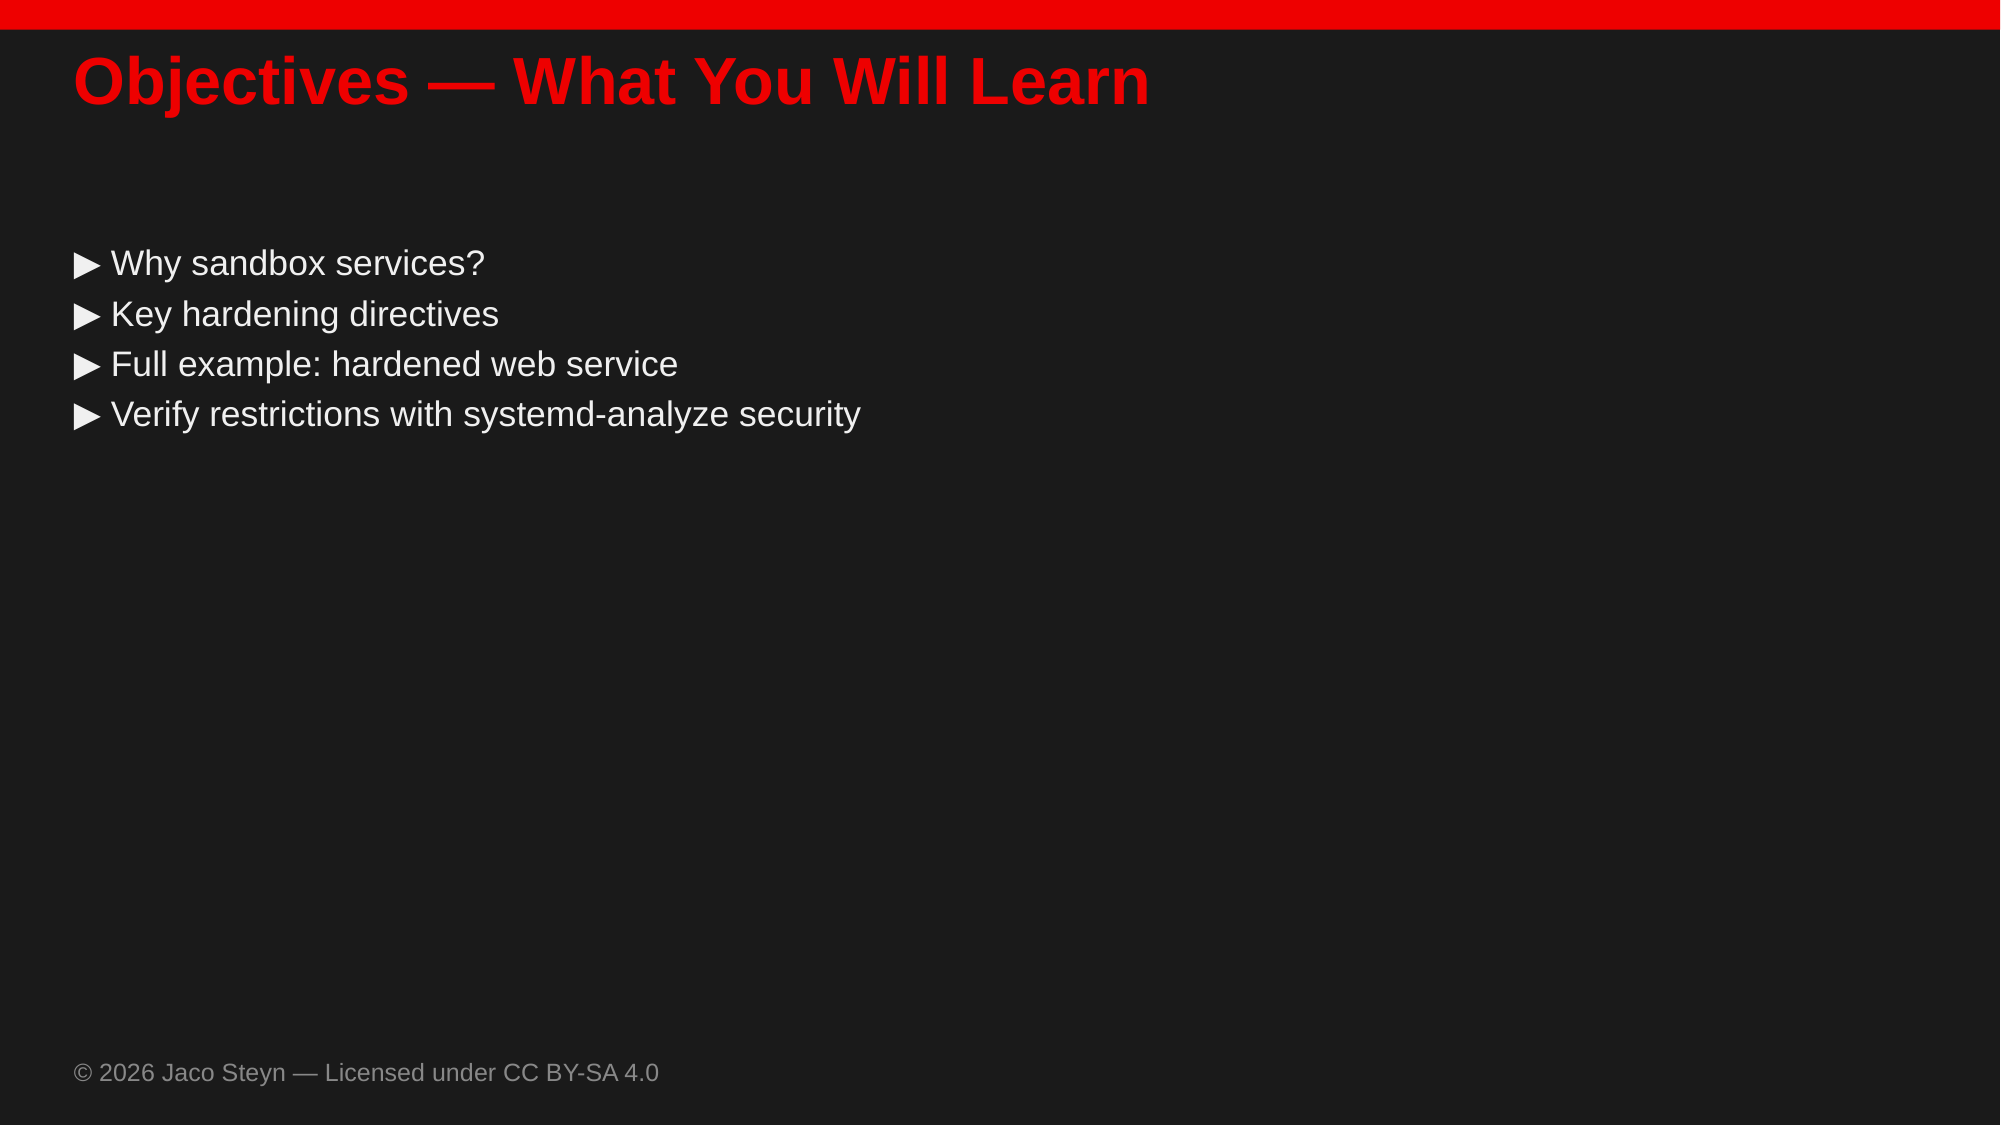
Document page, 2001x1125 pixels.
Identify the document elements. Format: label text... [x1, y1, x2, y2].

text_box © 2026 Jaco Steyn — Licensed under CC BY-SA 4.0 [59, 1051, 1942, 1093]
text_box Objectives — What You Will Learn [59, 36, 1942, 208]
text_box [0, 0, 2001, 30]
text_box ▶ Why sandbox services? ▶ Key hardening directives ▶ Full example: hardened web service ▶ Verify restrictions with systemd-analyze security [59, 236, 1942, 1037]
